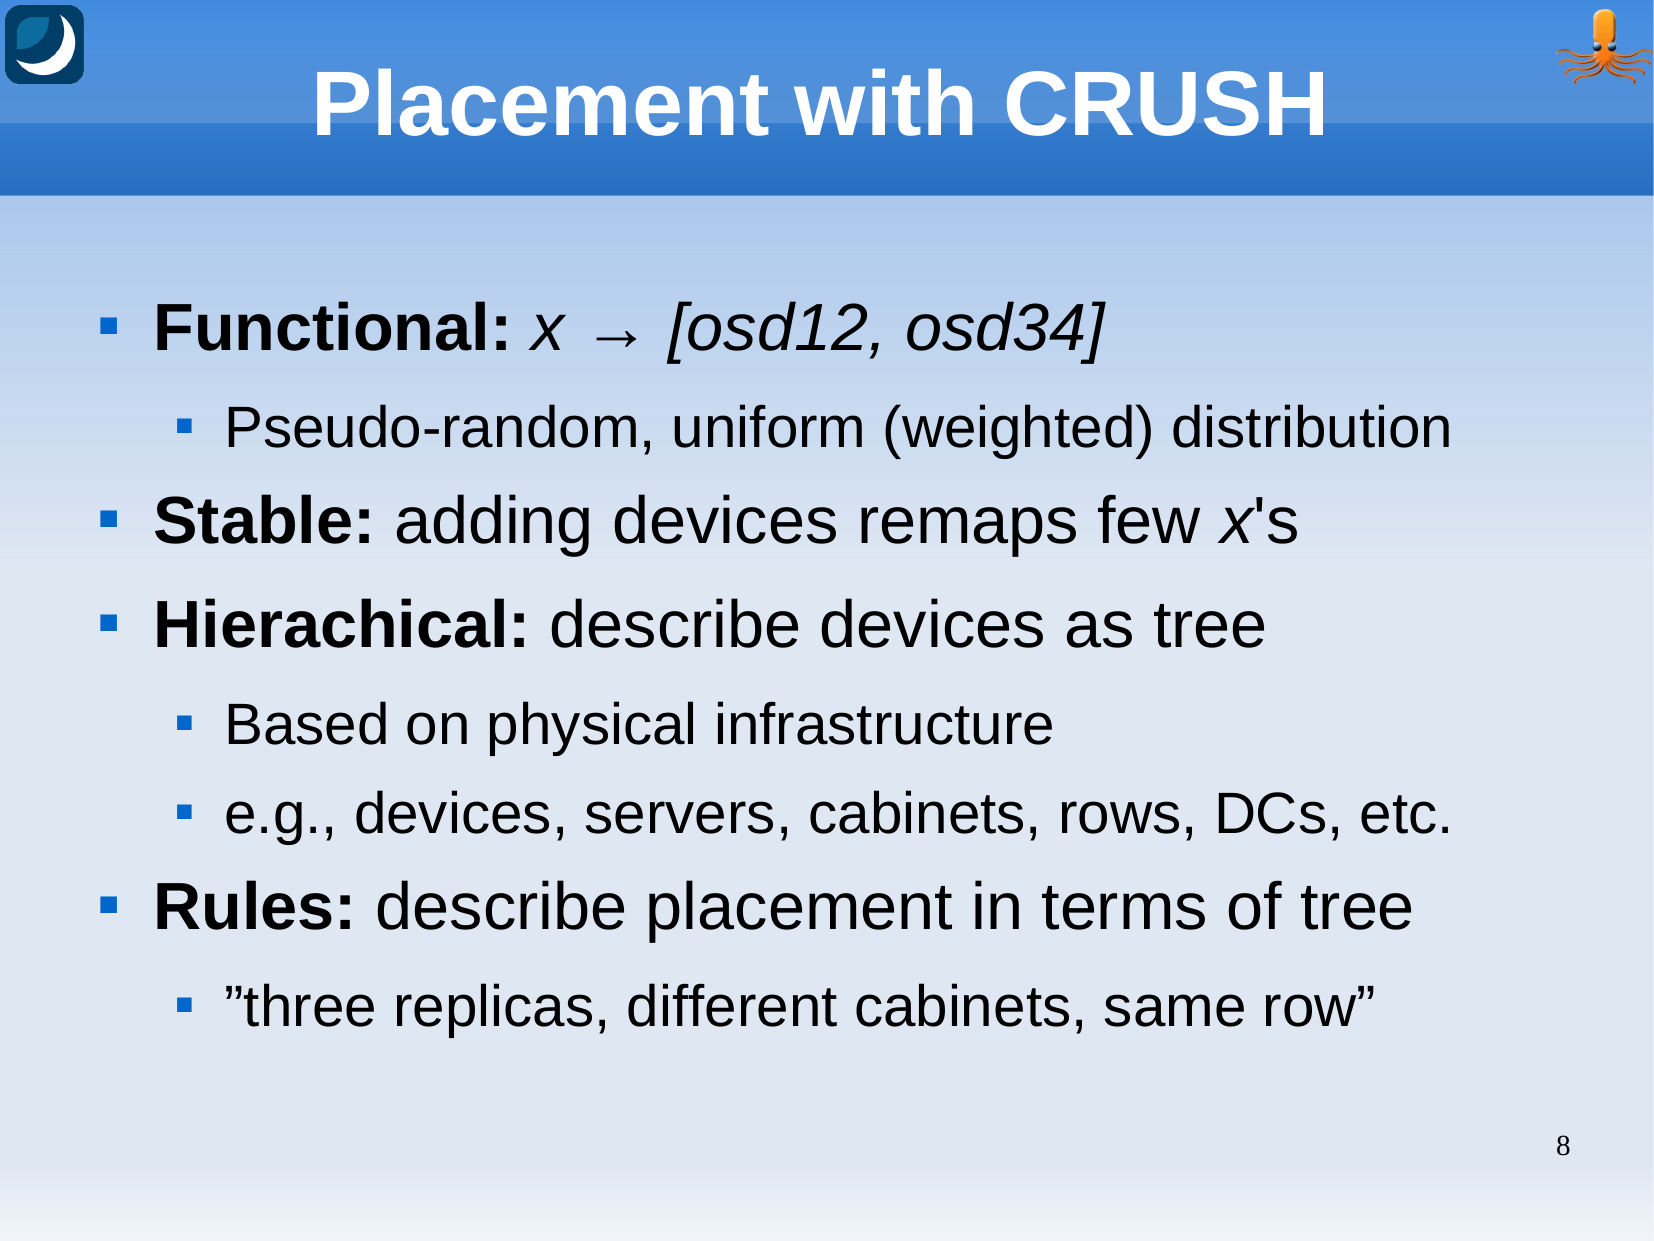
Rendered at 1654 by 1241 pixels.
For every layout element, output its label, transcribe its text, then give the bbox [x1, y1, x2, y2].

list Functional: x → [osd12, osd34] Pseudo-random, uniform (weighted) distribution Stable: adding devices remaps few x's Hierachical: describe devices as tree Based on physical infrastructure e.g., devices, servers, cabinets, rows, DCs, etc. Rules: describe placement in terms of tree ”three replicas, different cabinets, same row” [82, 290, 1571, 1109]
picture [0, 0, 1654, 1241]
title Placement with CRUSH [76, 0, 1565, 208]
